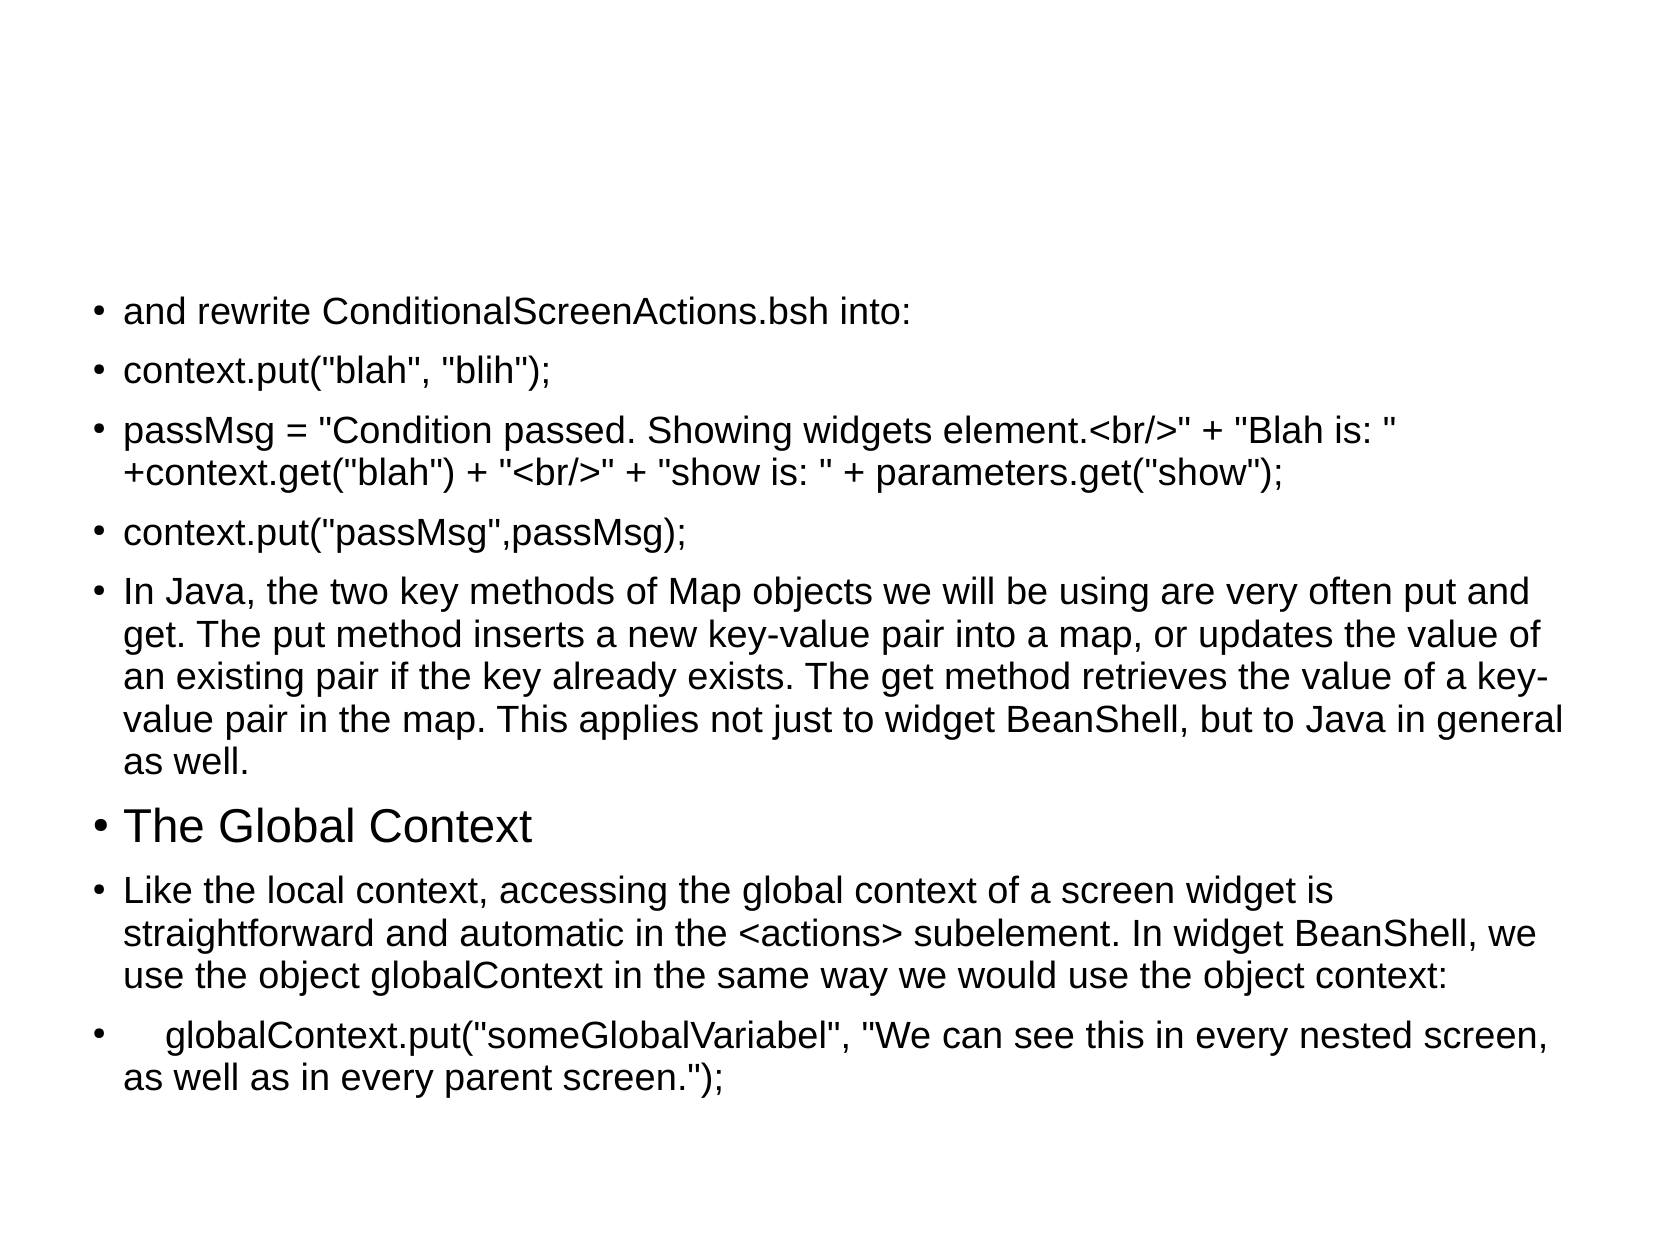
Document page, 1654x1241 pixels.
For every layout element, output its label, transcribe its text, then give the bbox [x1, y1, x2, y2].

list and rewrite ConditionalScreenActions.bsh into: context.put("blah", "blih"); passMsg = "Condition passed. Showing widgets element.<br/>" + "Blah is: " +context.get("blah") + "<br/>" + "show is: " + parameters.get("show"); context.put("passMsg",passMsg); In Java, the two key methods of Map objects we will be using are very often put and get. The put method inserts a new key-value pair into a map, or updates the value of an existing pair if the key already exists. The get method retrieves the value of a key-value pair in the map. This applies not just to widget BeanShell, but to Java in general as well. The Global Context Like the local context, accessing the global context of a screen widget is straightforward and automatic in the <actions> subelement. In widget BeanShell, we use the object globalContext in the same way we would use the object context: globalContext.put("someGlobalVariabel", "We can see this in every nested screen, as well as in every parent screen."); [82, 290, 1571, 1109]
